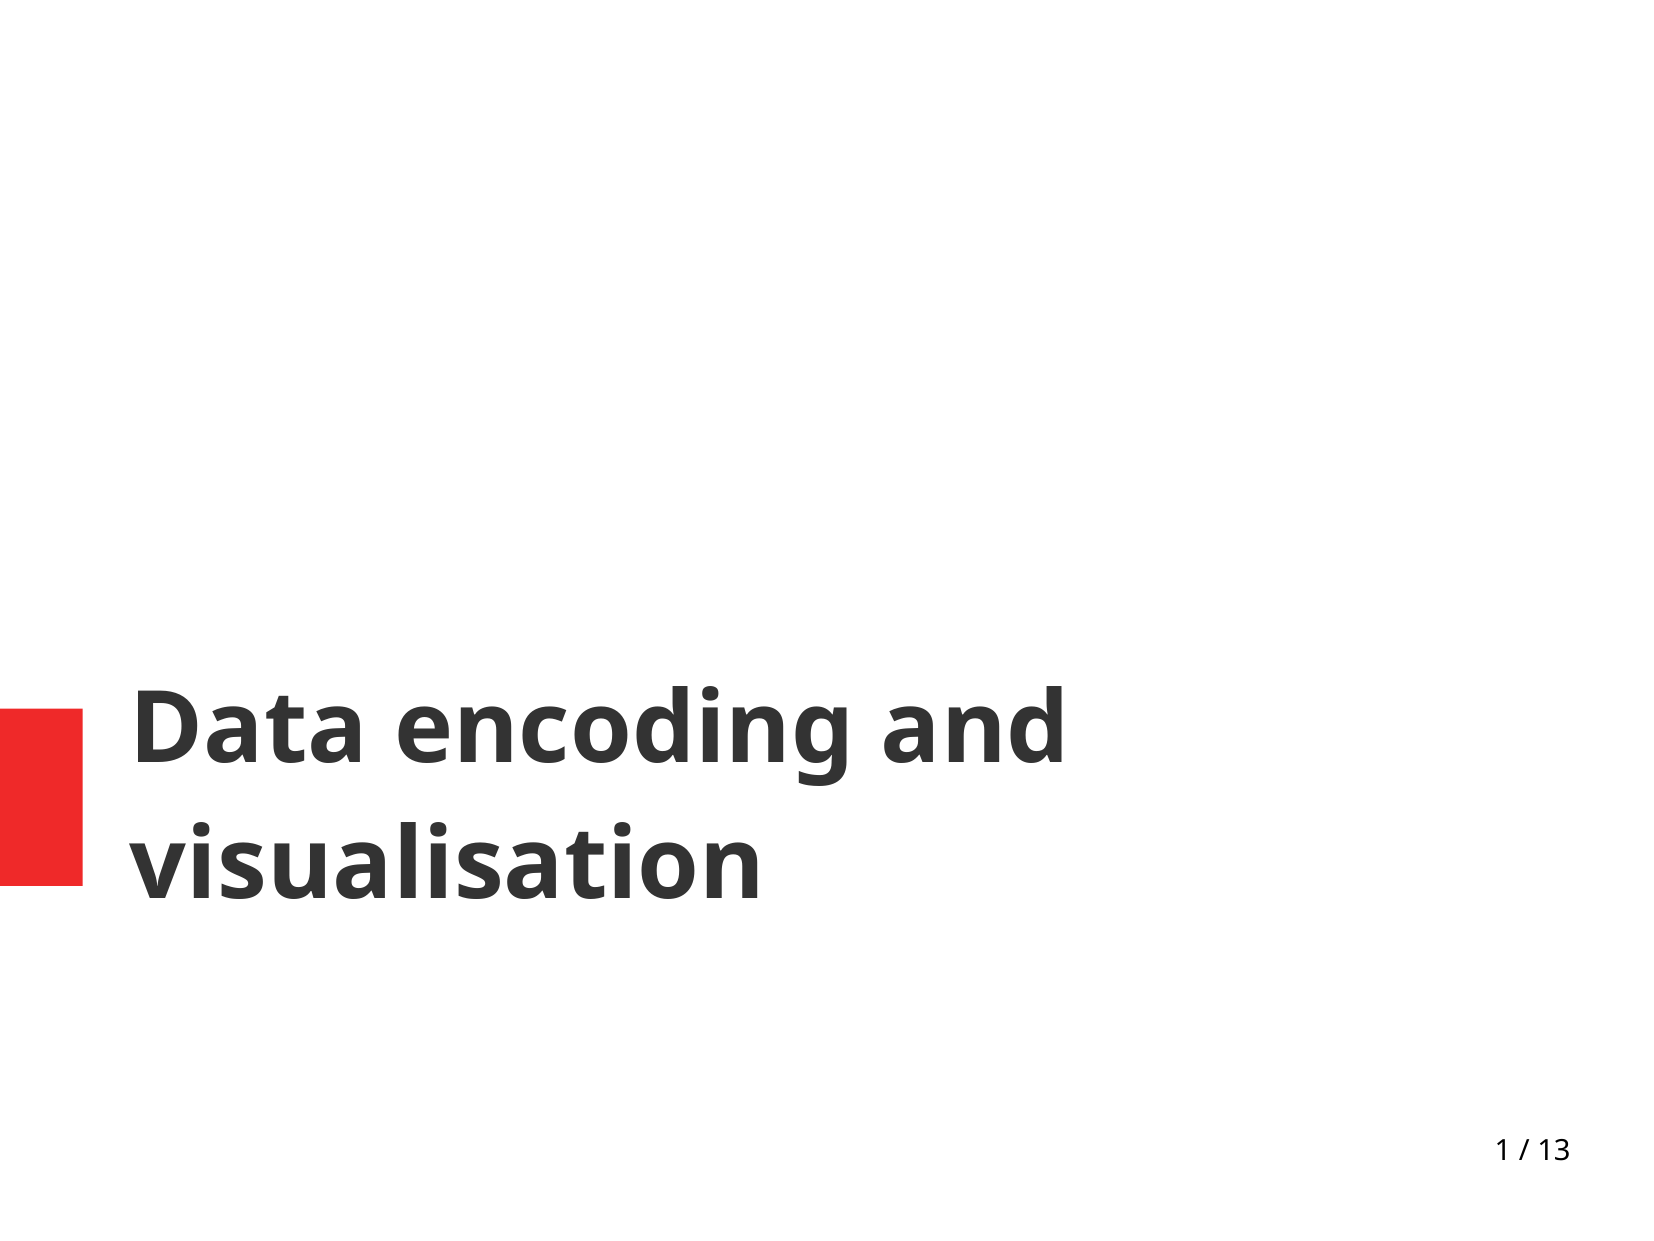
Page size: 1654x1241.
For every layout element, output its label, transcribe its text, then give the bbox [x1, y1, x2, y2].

title Data encoding and visualisation [129, 655, 1536, 928]
